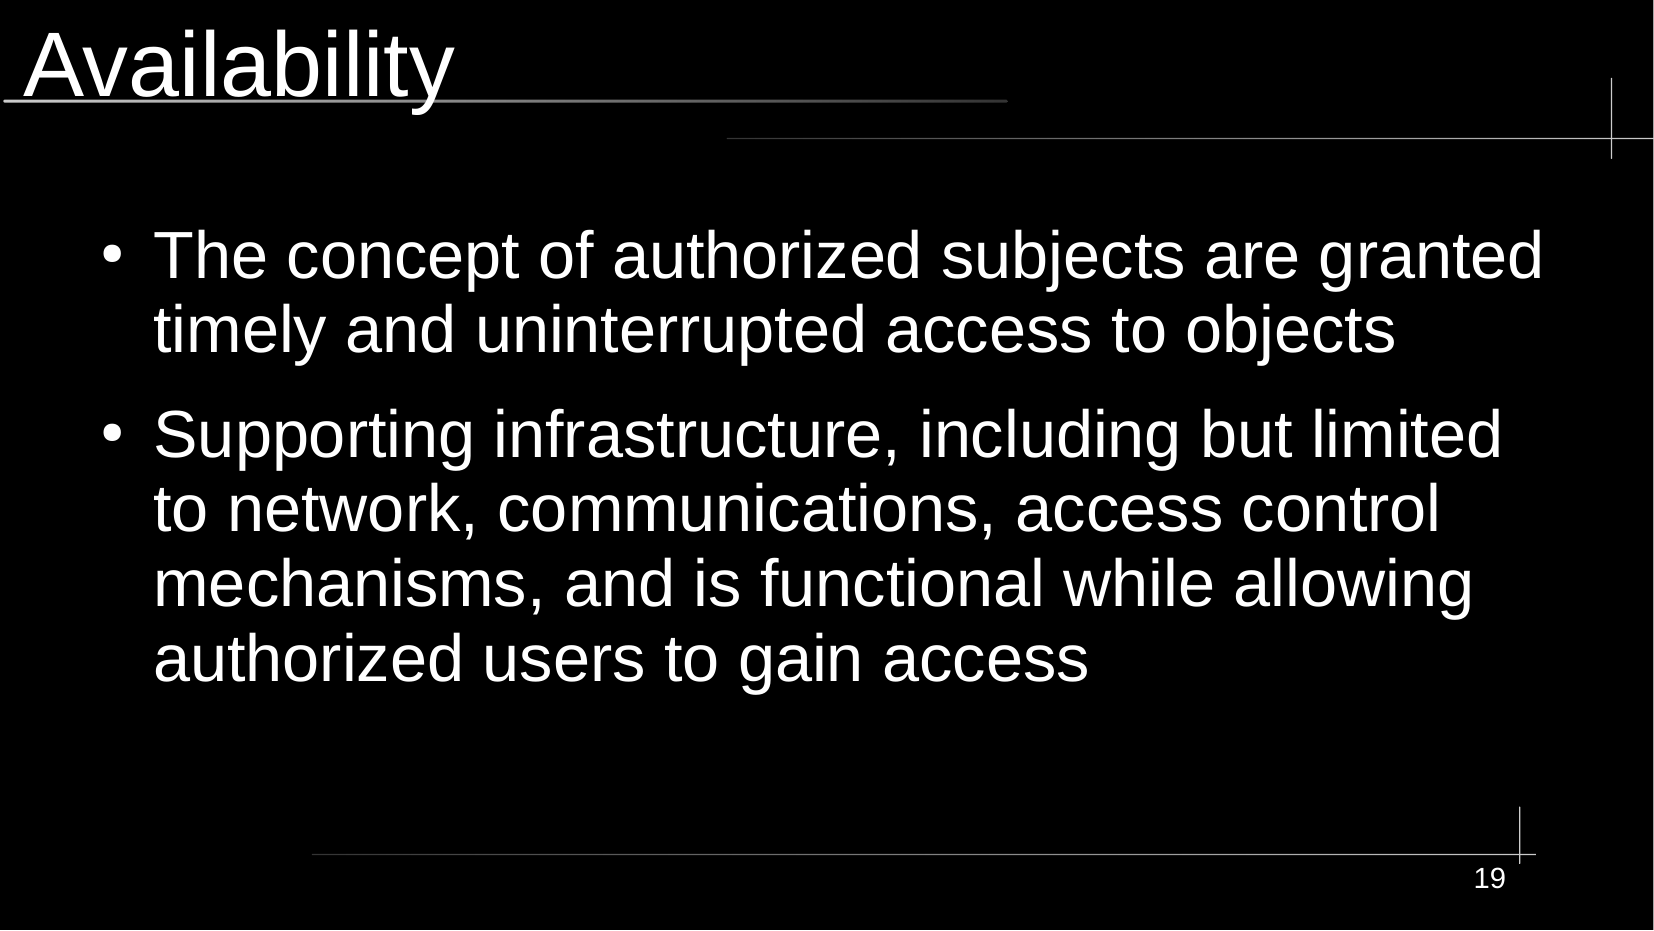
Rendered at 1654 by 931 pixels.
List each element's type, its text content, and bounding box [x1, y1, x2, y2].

list The concept of authorized subjects are granted timely and uninterrupted access to objects Supporting infrastructure, including but limited to network, communications, access control mechanisms, and is functional while allowing authorized users to gain access [82, 217, 1571, 758]
title Availability [23, 11, 1589, 119]
